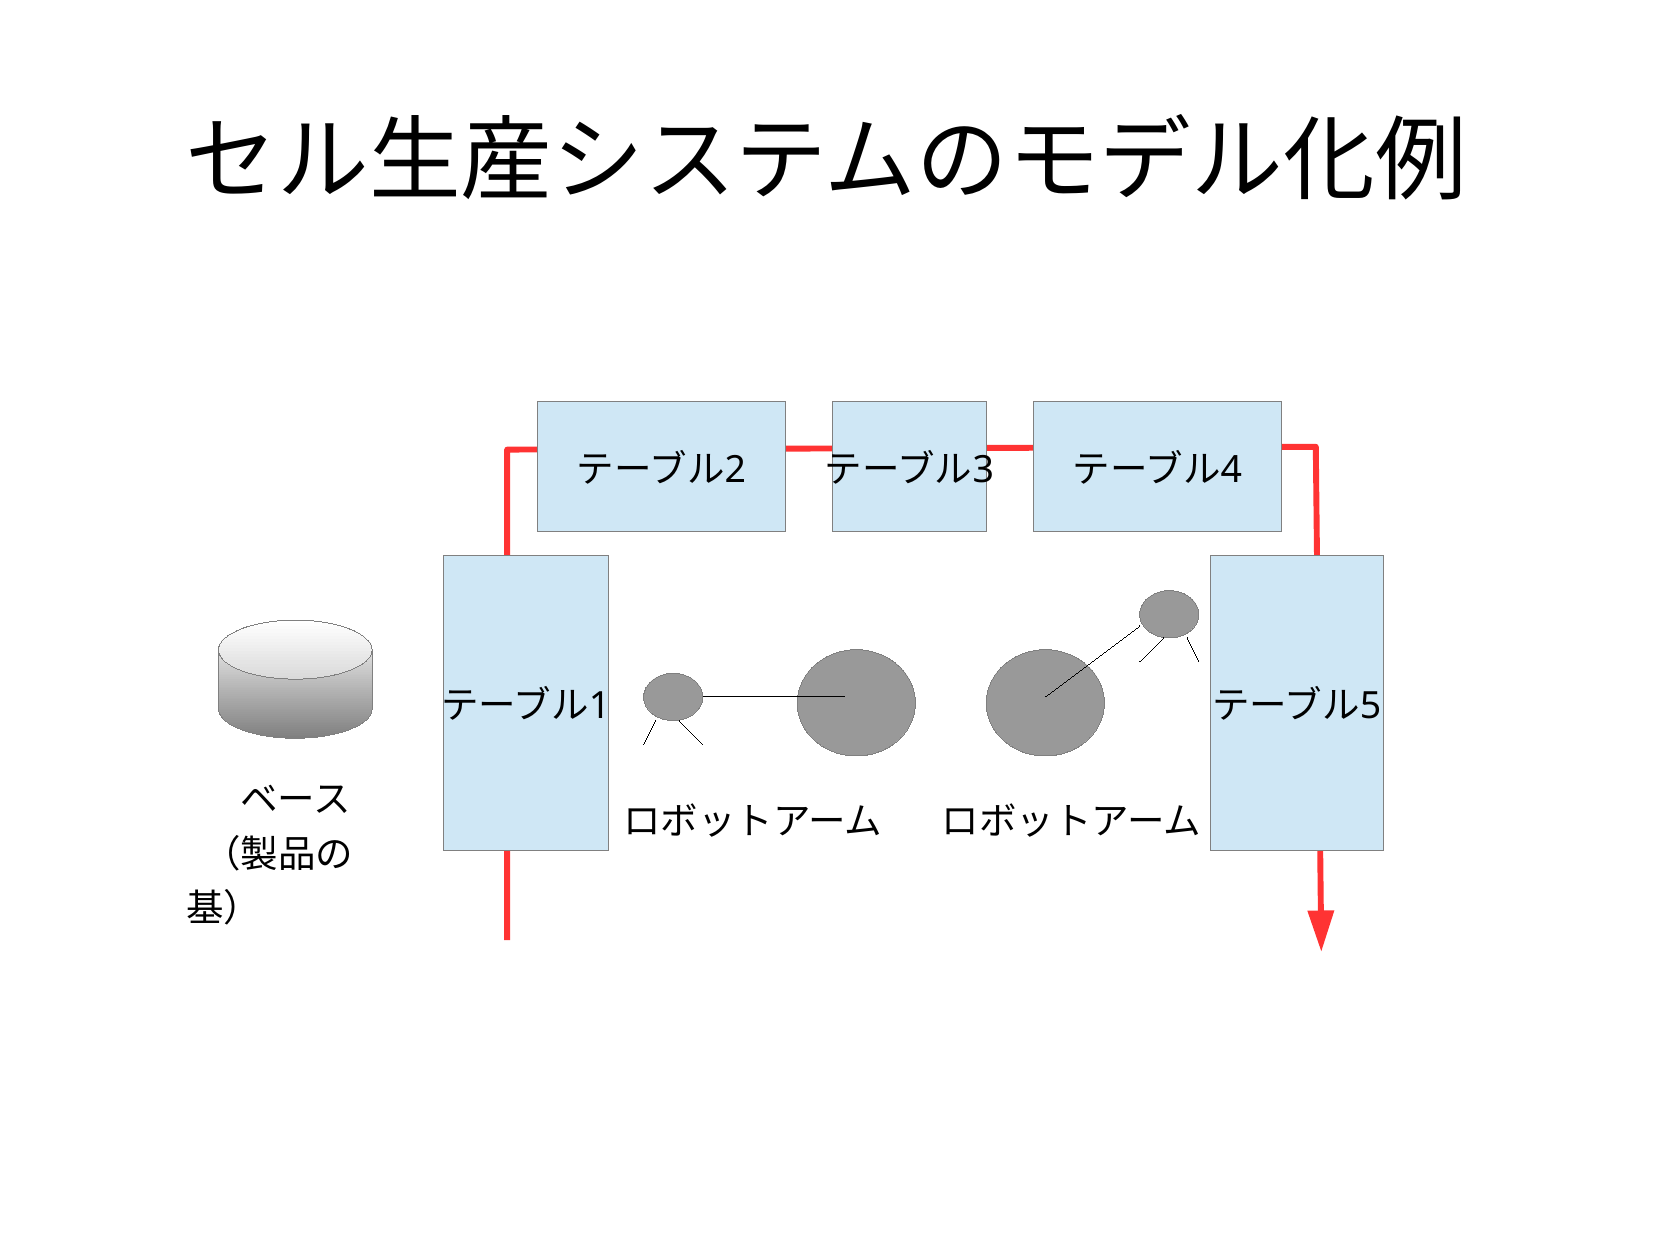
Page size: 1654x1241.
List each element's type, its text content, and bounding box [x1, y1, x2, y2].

text_box [643, 673, 703, 721]
text_box [986, 649, 1105, 756]
text_box テーブル2 [537, 401, 786, 532]
text_box ロボットアーム [608, 783, 916, 837]
text_box ベース （製品の基） [171, 761, 420, 853]
text_box テーブル5 [1210, 555, 1384, 851]
text_box [218, 651, 373, 739]
text_box ベース2 [218, 620, 373, 680]
title セル生産システムのモデル化例 [82, 49, 1571, 257]
text_box ロボットアーム [927, 783, 1235, 837]
text_box [797, 649, 916, 756]
text_box テーブル1 [443, 555, 609, 851]
text_box テーブル4 [1033, 401, 1282, 532]
text_box [1139, 590, 1199, 638]
text_box テーブル3 [832, 401, 987, 532]
